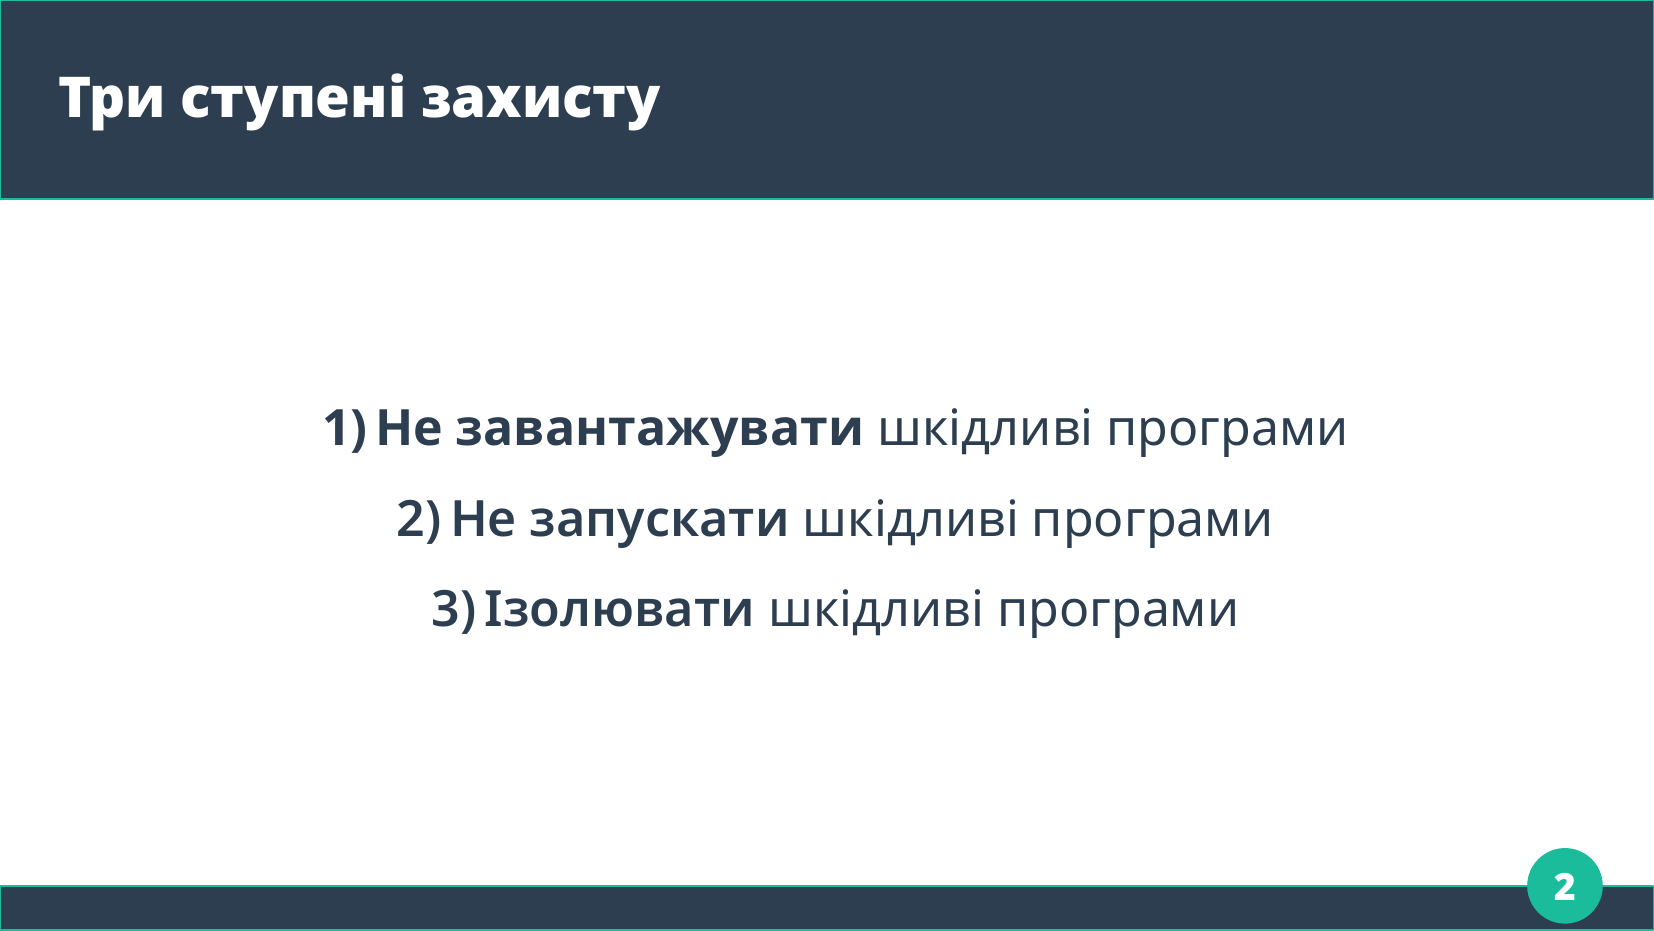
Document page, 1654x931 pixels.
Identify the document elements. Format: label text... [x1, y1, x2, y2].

title Три ступені захисту [59, 37, 1595, 156]
list Не завантажувати шкідливі програми Не запускати шкідливі програми Ізолювати шкідливі програми [59, 206, 1595, 827]
